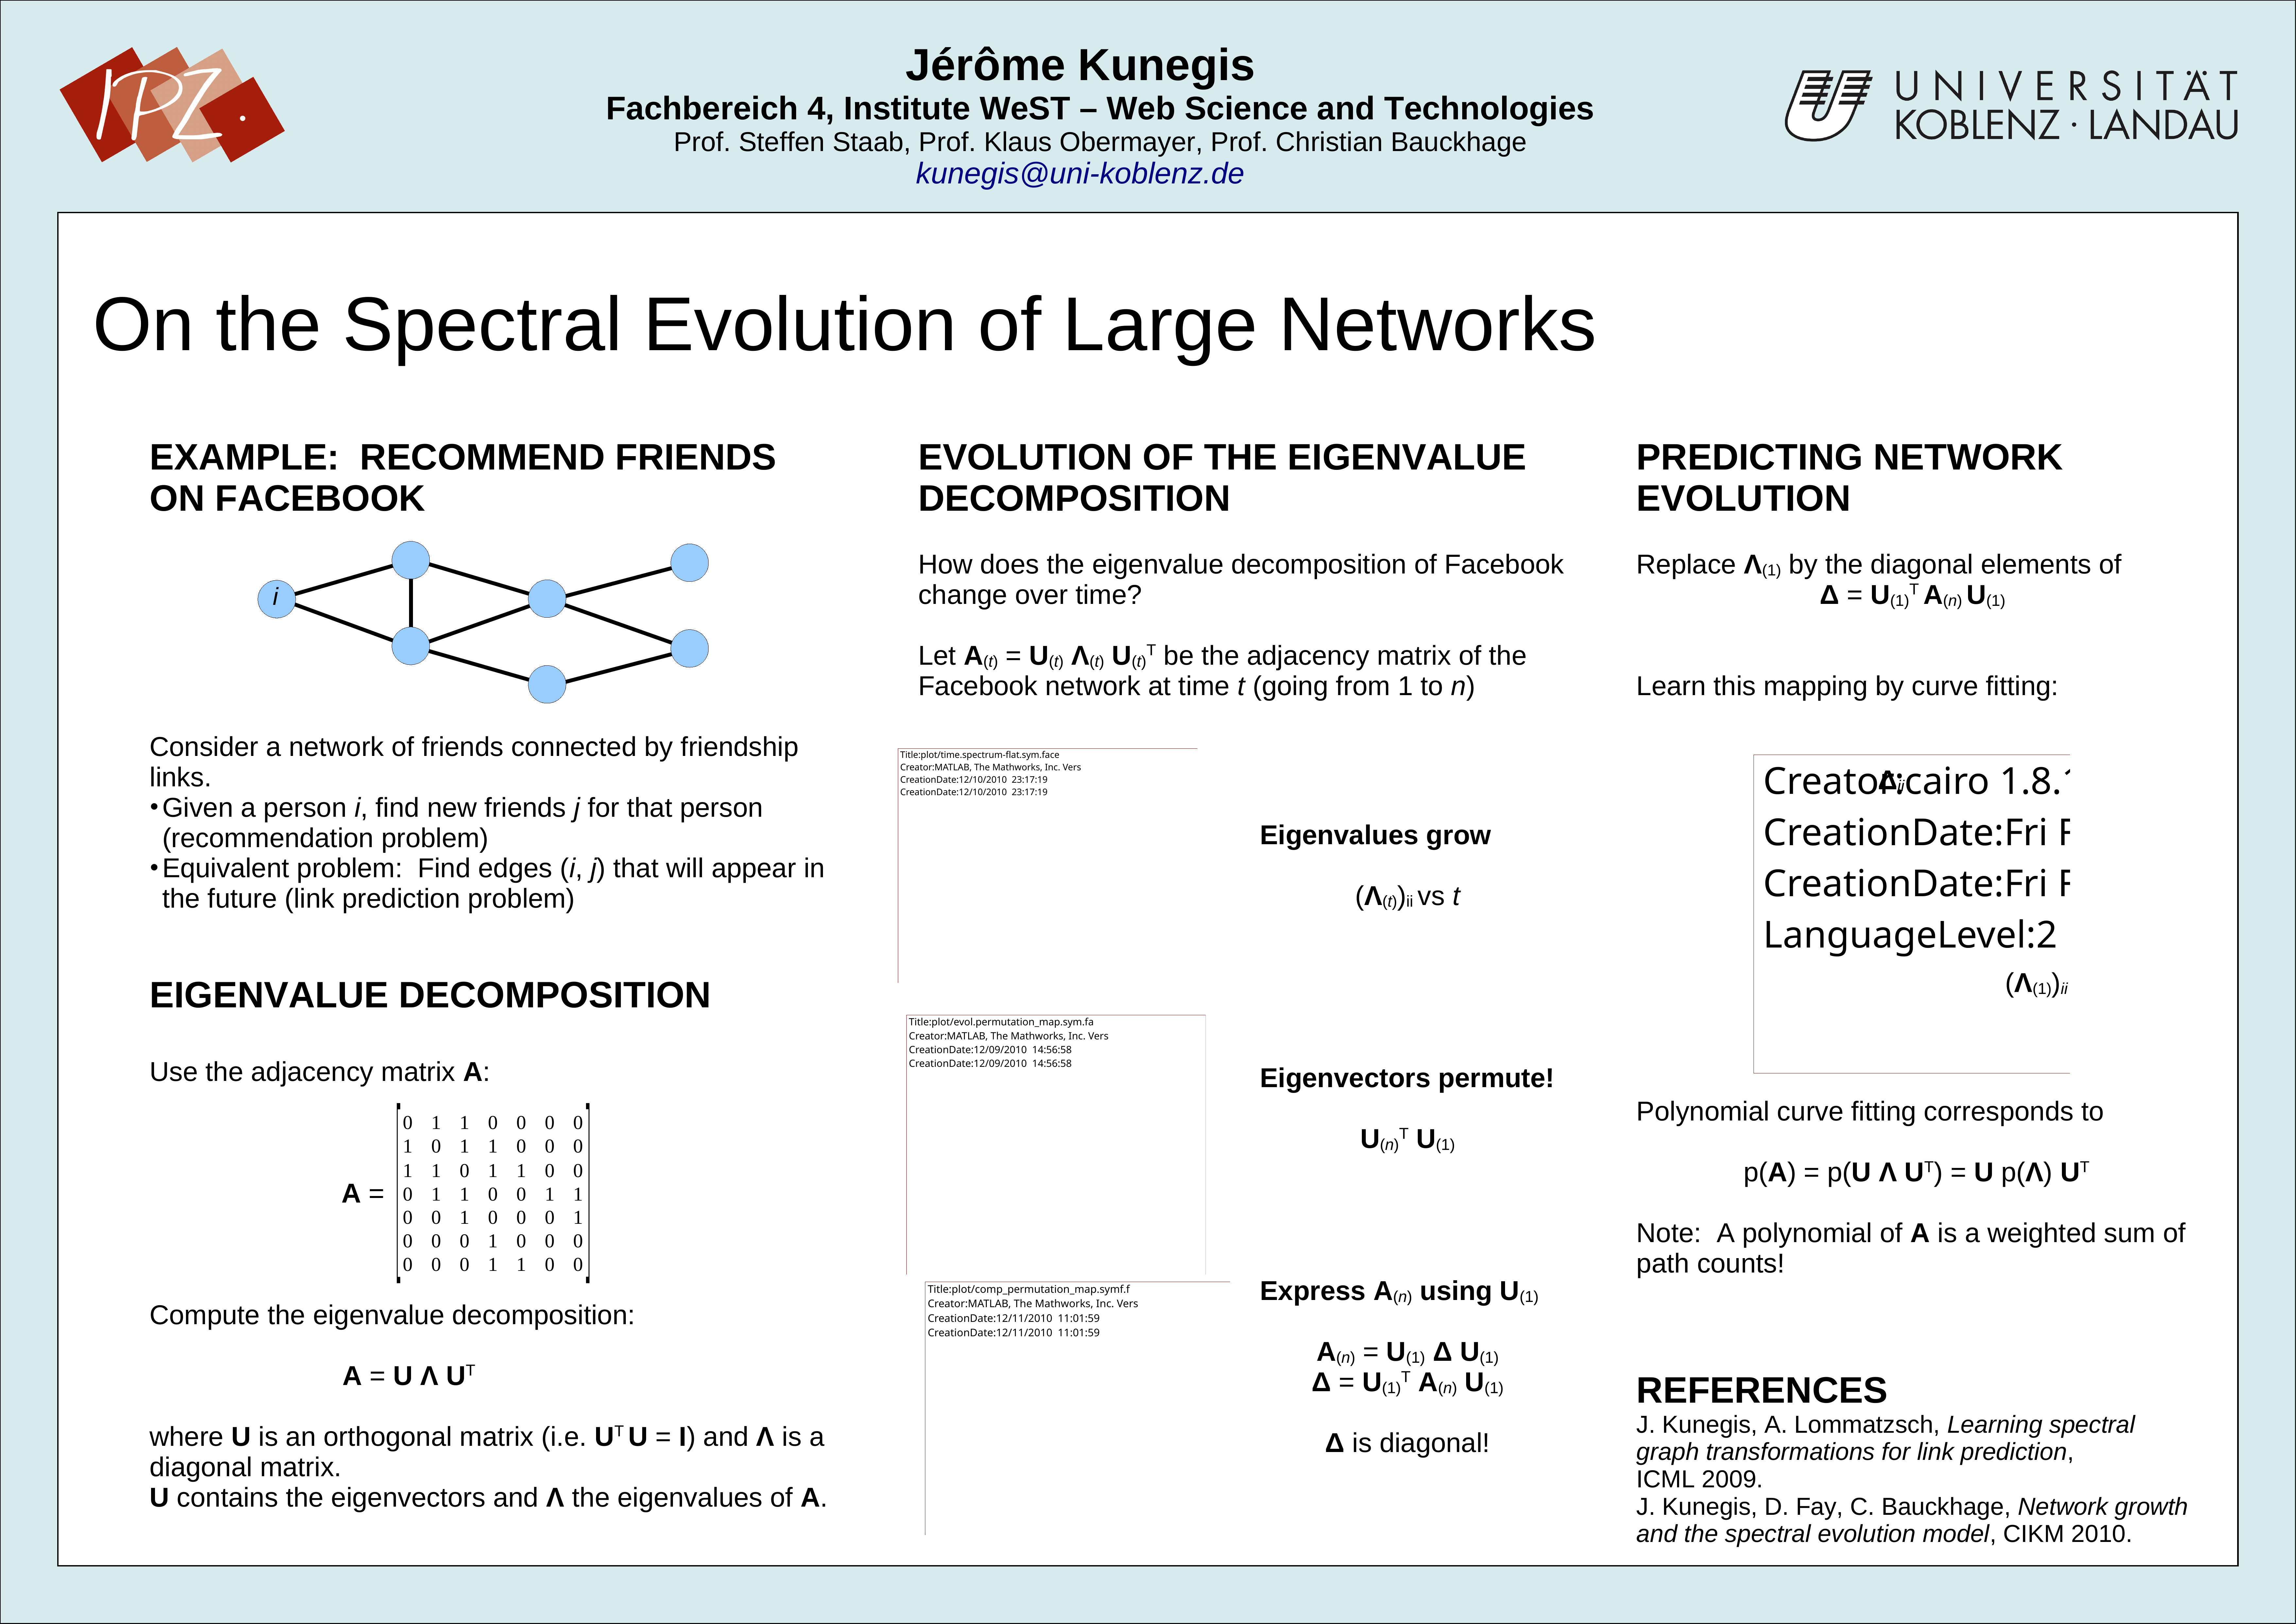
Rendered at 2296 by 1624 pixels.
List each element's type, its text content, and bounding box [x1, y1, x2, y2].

picture [905, 1014, 1206, 1274]
text_box i [268, 580, 288, 624]
picture [897, 747, 1197, 983]
text_box [0, 0, 2296, 1624]
text_box (Λ(1))ii [2000, 965, 2073, 1009]
picture [54, 44, 292, 166]
text_box Fachbereich 4, Institute WeST – Web Science and Technologies Prof. Steffen Staab, Prof. Klaus Obermayer, Prof. Christian Bauckhage [521, 88, 1680, 160]
picture [924, 1281, 1230, 1535]
text_box Δii [1873, 762, 1910, 807]
text_box PREDICTING NETWORK EVOLUTION Replace Λ(1) by the diagonal elements of Δ = U(1)T A(n) U(1) Learn this mapping by curve fitting: Polynomial curve fitting corresponds to p(A) = p(U Λ UT) = U p(Λ) UT Note: A polynomial of A is a weighted sum of path counts! REFERENCES J. Kunegis, A. Lommatzsch, Learning spectral graph transformations for link prediction, ICML 2009. J. Kunegis, D. Fay, C. Bauckhage, Network growth and the spectral evolution model, CIKM 2010. [1632, 434, 2202, 1567]
text_box kunegis@uni-koblenz.de [615, 154, 1546, 226]
picture [1751, 752, 2070, 1073]
text_box On the Spectral Evolution of Large Networks [88, 280, 1745, 377]
text_box EXAMPLE: RECOMMEND FRIENDS ON FACEBOOK Consider a network of friends connected by friendship links. Given a person i, find new friends j for that person (recommendation problem) Equivalent problem: Find edges (i, j) that will appear in the future (link prediction problem) EIGENVALUE DECOMPOSITION Use the adjacency matrix A: A = Compute the eigenvalue decomposition: A = U Λ UT where U is an orthogonal matrix (i.e. UT U = I) and Λ is a diagonal matrix. U contains the eigenvectors and Λ the eigenvalues of A. [145, 434, 859, 1528]
text_box Jérôme Kunegis [615, 38, 1546, 88]
picture [1783, 69, 2238, 143]
chart [390, 1102, 596, 1284]
text_box EVOLUTION OF THE EIGENVALUE DECOMPOSITION How does the eigenvalue decomposition of Facebook change over time? Let A(t) = U(t) Λ(t) U(t)T be the adjacency matrix of the Facebook network at time t (going from 1 to n) [913, 434, 1570, 712]
text_box Eigenvalues grow (Λ(t))ii vs t Eigenvectors permute! U(n)T U(1) Express A(n) using U(1) A(n) = U(1) Δ U(1) Δ = U(1)T A(n) U(1) Δ is diagonal! [1255, 724, 1560, 1501]
